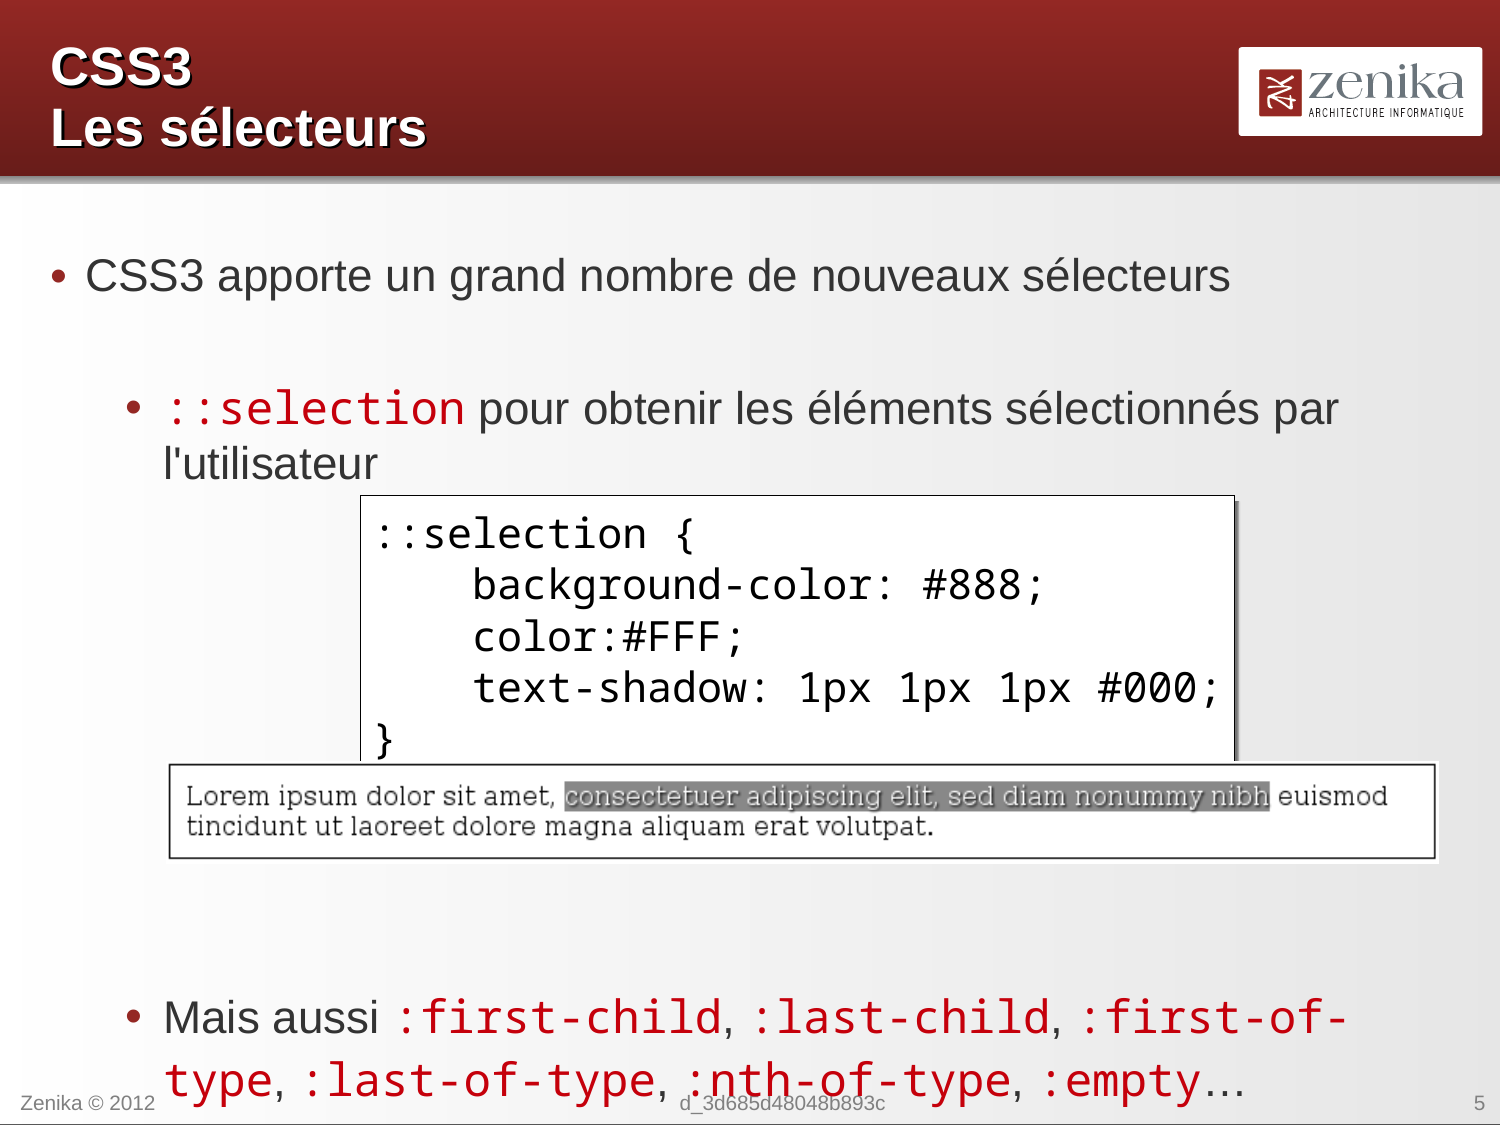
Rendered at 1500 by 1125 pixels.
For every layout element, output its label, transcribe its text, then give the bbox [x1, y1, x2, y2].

title CSS3 Les sélecteurs [50, 15, 1206, 180]
text_box ::selection { background-color: #888; color:#FFF; text-shadow: 1px 1px 1px #000; } [360, 495, 1235, 761]
picture [166, 761, 1439, 864]
picture [1257, 58, 1464, 125]
list CSS3 apporte un grand nombre de nouveaux sélecteurs ::selection pour obtenir les éléments sélectionnés par l'utilisateur Mais aussi :first-child, :last-child, :first-of-type, :last-of-type, :nth-of-type, :empty… [50, 249, 1435, 1079]
